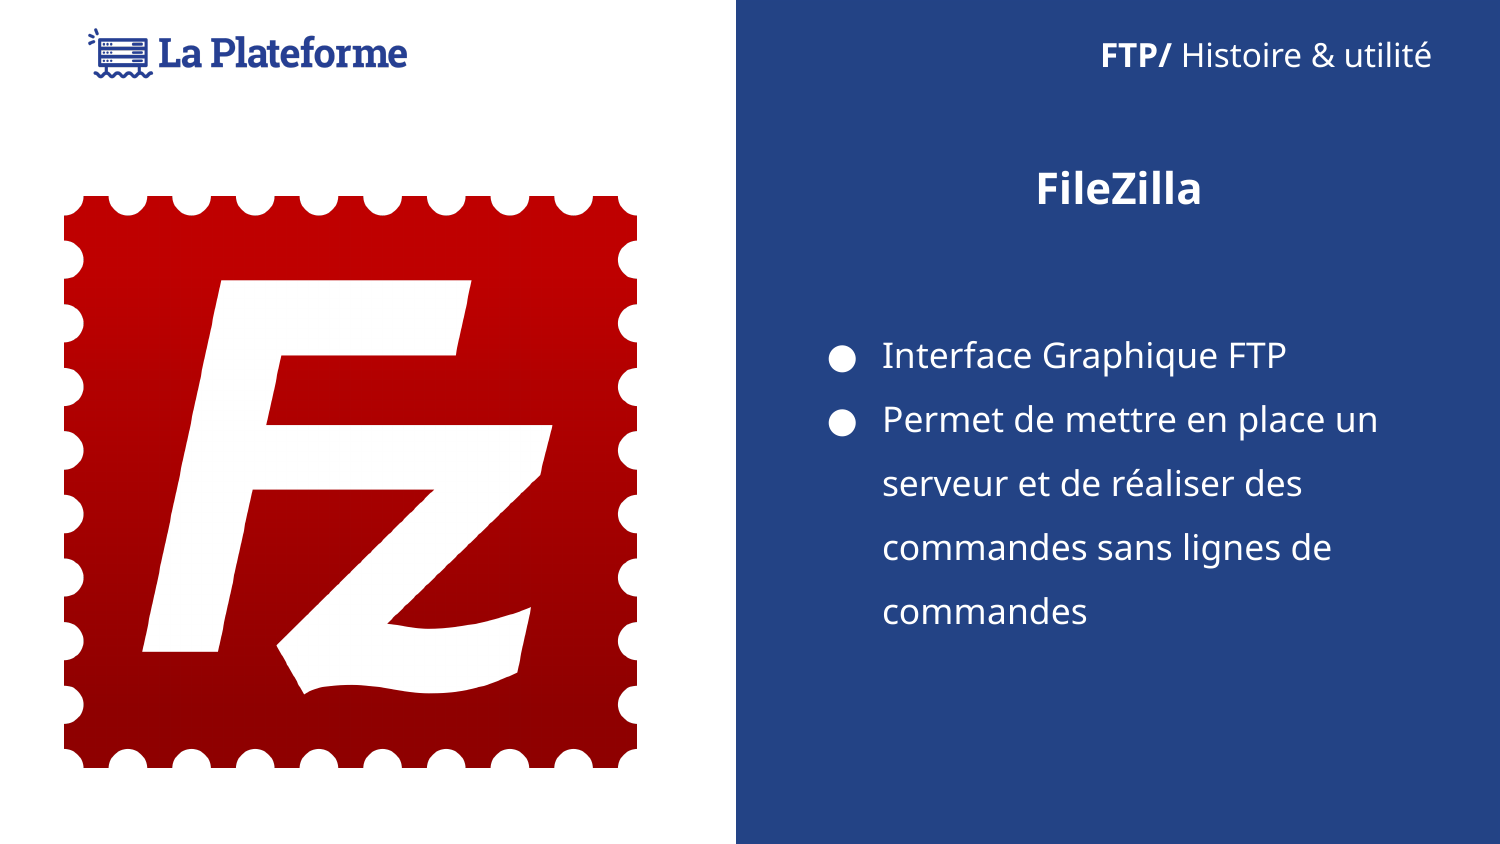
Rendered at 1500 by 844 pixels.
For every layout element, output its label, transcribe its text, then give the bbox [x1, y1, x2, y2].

list Interface Graphique FTP Permet de mettre en place un serveur et de réaliser des commandes sans lignes de commandes [792, 254, 1494, 711]
text_box FTP/ Histoire & utilité [749, 45, 1433, 74]
picture [64, 196, 637, 768]
picture [82, 24, 414, 85]
text_box [737, 0, 1500, 844]
text_box FileZilla [869, 160, 1369, 214]
